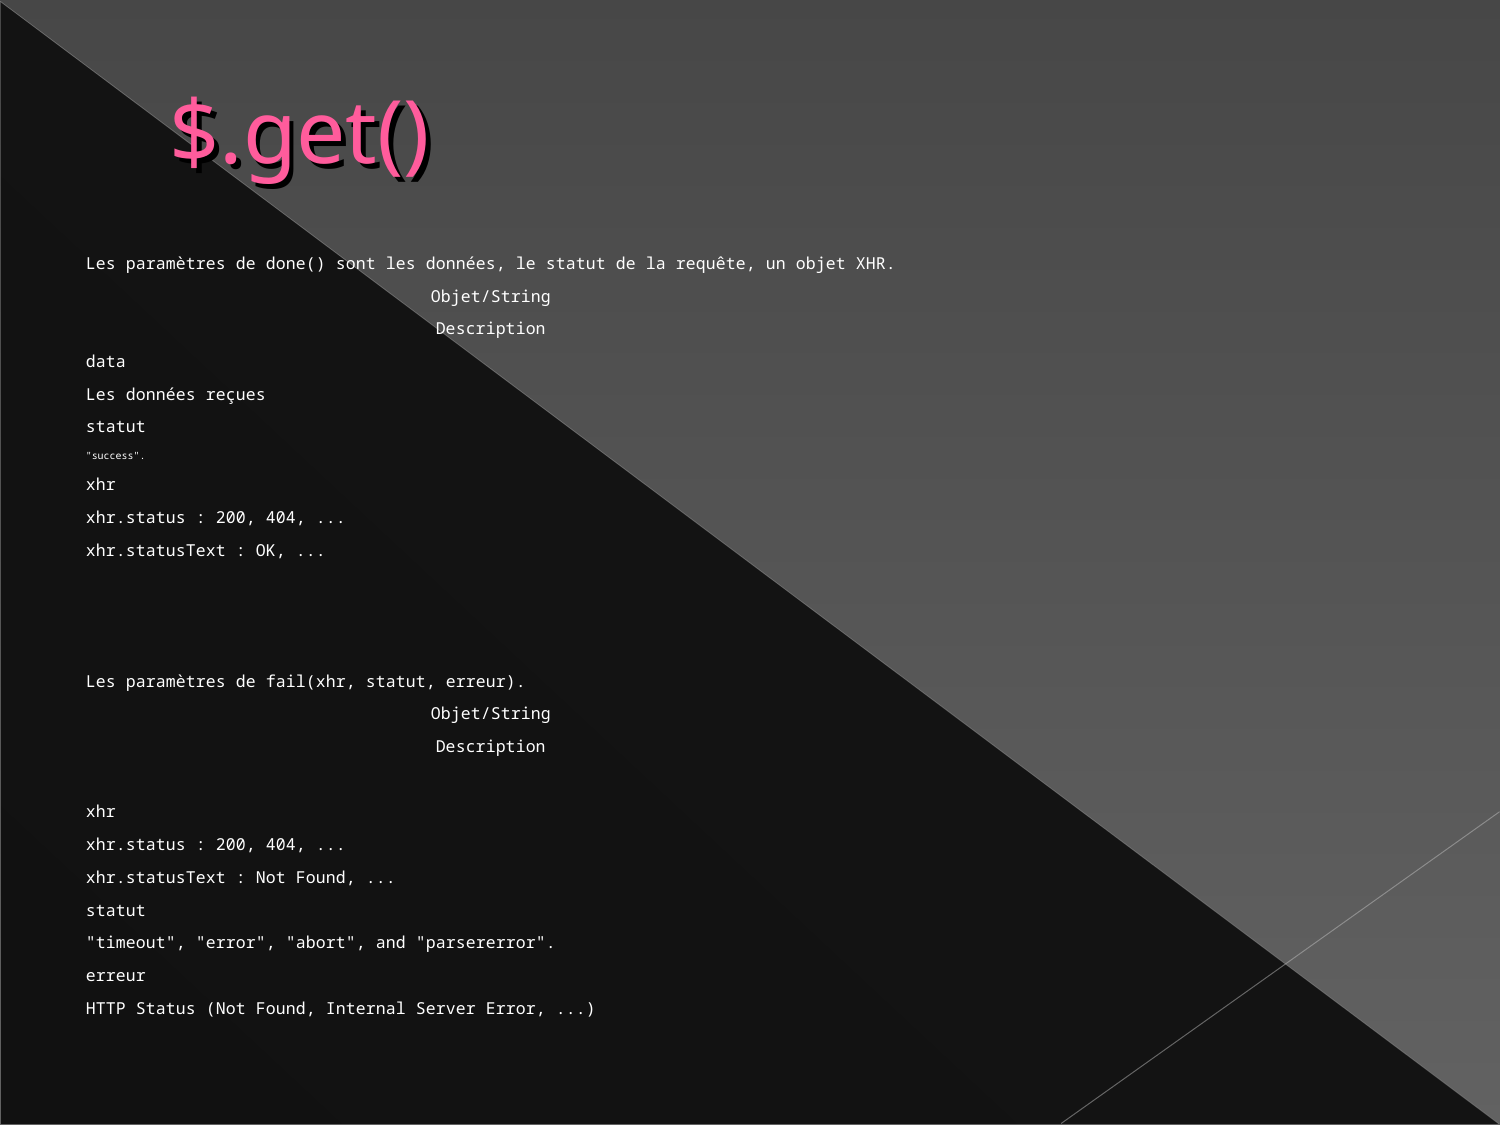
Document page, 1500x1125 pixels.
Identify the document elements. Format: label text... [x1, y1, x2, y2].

title $.get() [75, 43, 1426, 213]
list Les paramètres de done() sont les données, le statut de la requête, un objet XHR. Objet/String Description data Les données reçues statut "success". xhr xhr.status : 200, 404, ... xhr.statusText : OK, ... Les paramètres de fail(xhr, statut, erreur). Objet/String Description xhr xhr.status : 200, 404, ... xhr.statusText : Not Found, ... statut "timeout", "error", "abort", and "parsererror". erreur HTTP Status (Not Found, Internal Server Error, ...) [70, 212, 1421, 1040]
